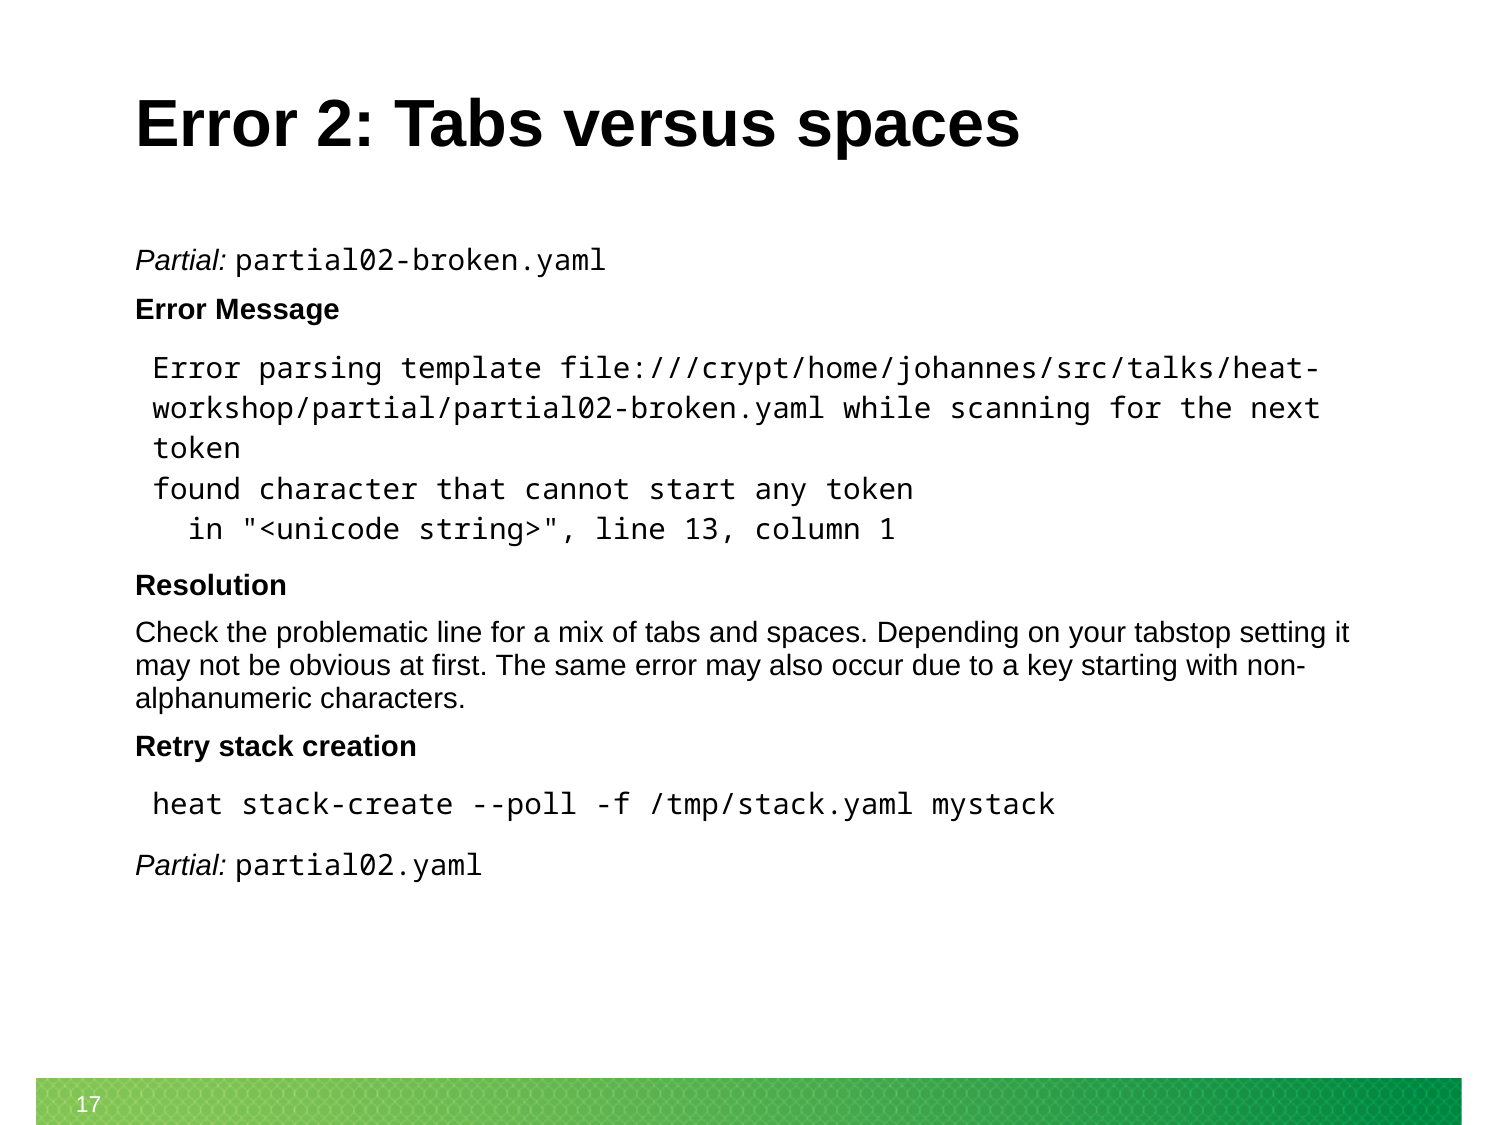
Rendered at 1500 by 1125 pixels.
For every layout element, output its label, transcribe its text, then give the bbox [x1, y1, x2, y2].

title Error 2: Tabs versus spaces [135, 41, 1372, 204]
list Partial: partial02-broken.yaml Error Message Error parsing template file:///crypt/home/johannes/src/talks/heat-workshop/partial/partial02-broken.yaml while scanning for the next token found character that cannot start any token in "<unicode string>", line 13, column 1 Resolution Check the problematic line for a mix of tabs and spaces. Depending on your tabstop setting it may not be obvious at first. The same error may also occur due to a key starting with non-alphanumeric characters. Retry stack creation heat stack-create --poll -f /tmp/stack.yaml mystack Partial: partial02.yaml [135, 238, 1372, 892]
picture [36, 1078, 1462, 1125]
